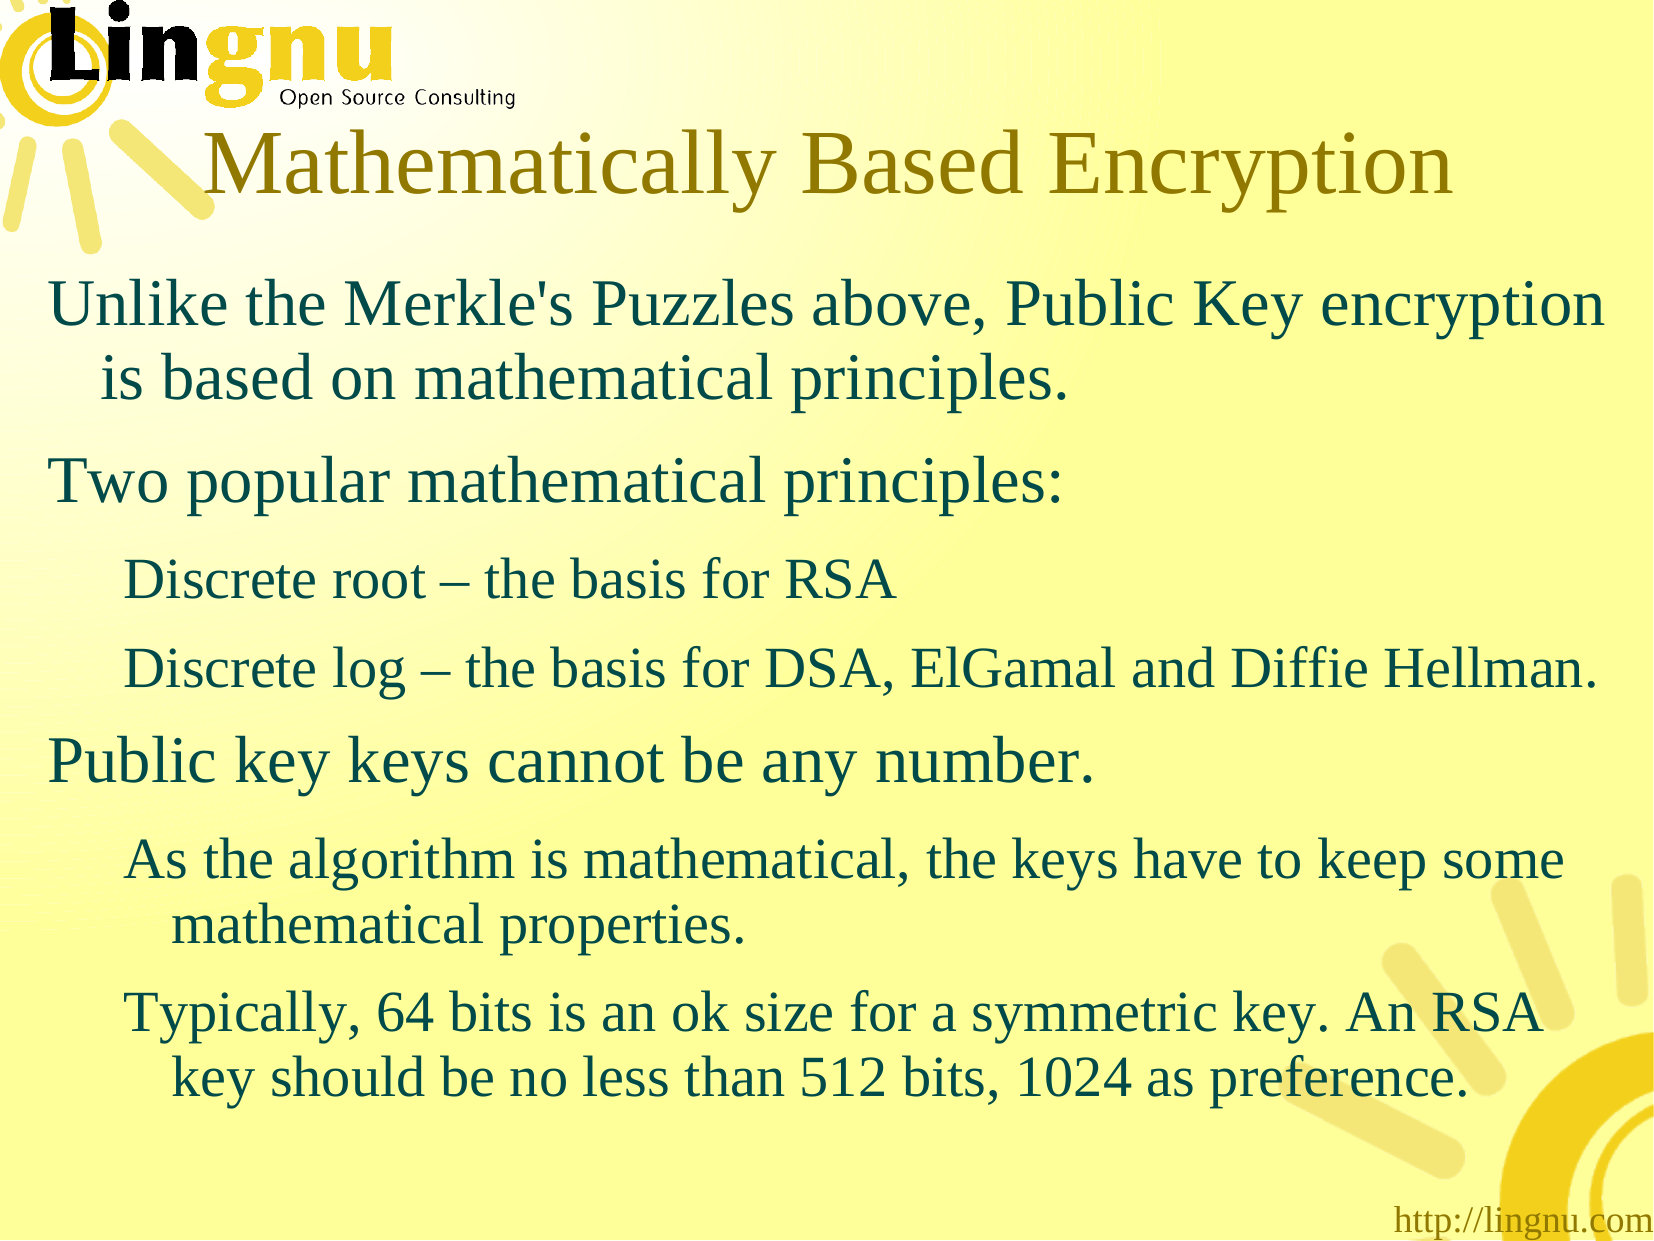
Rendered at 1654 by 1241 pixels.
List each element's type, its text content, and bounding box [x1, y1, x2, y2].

title Mathematically Based Encryption [123, 58, 1536, 265]
list Unlike the Merkle's Puzzles above, Public Key encryption is based on mathematical principles. Two popular mathematical principles: Discrete root – the basis for RSA Discrete log – the basis for DSA, ElGamal and Diffie Hellman. Public key keys cannot be any number. As the algorithm is mathematical, the keys have to keep some mathematical properties. Typically, 64 bits is an ok size for a symmetric key. An RSA key should be no less than 512 bits, 1024 as preference. [29, 265, 1625, 1127]
picture [0, 0, 516, 256]
picture [1256, 871, 1654, 1241]
